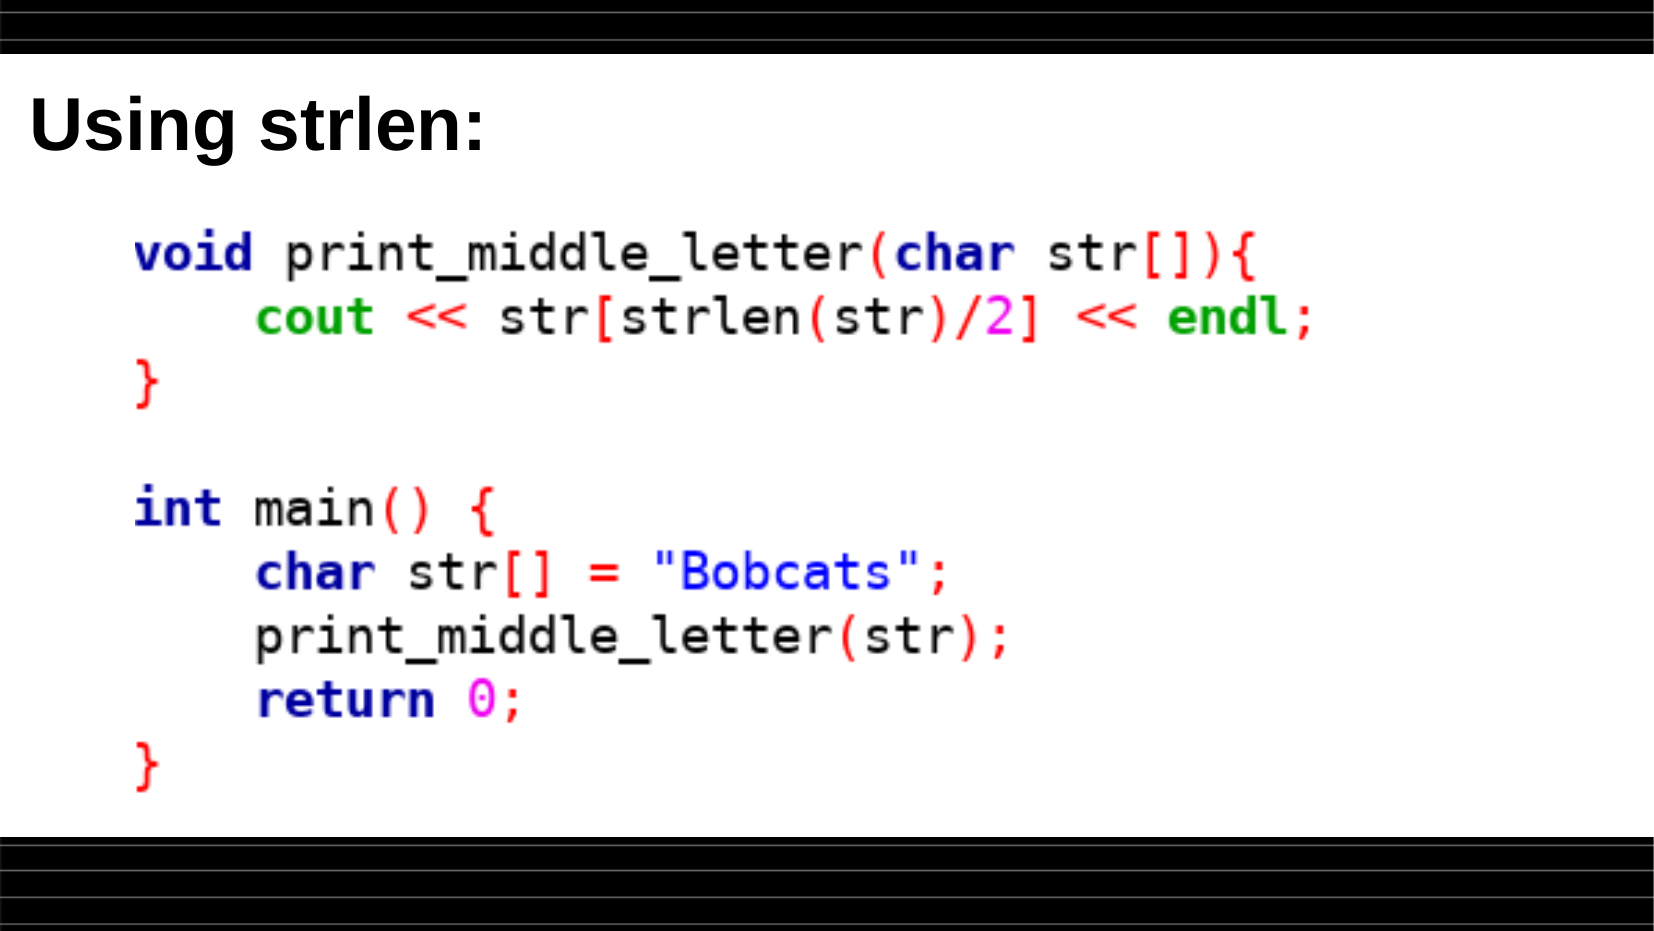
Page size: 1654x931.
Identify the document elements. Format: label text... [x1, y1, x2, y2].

text_box Using strlen: [15, 75, 1546, 174]
picture [135, 224, 1342, 815]
picture [0, 837, 1654, 931]
picture [0, 0, 1654, 54]
